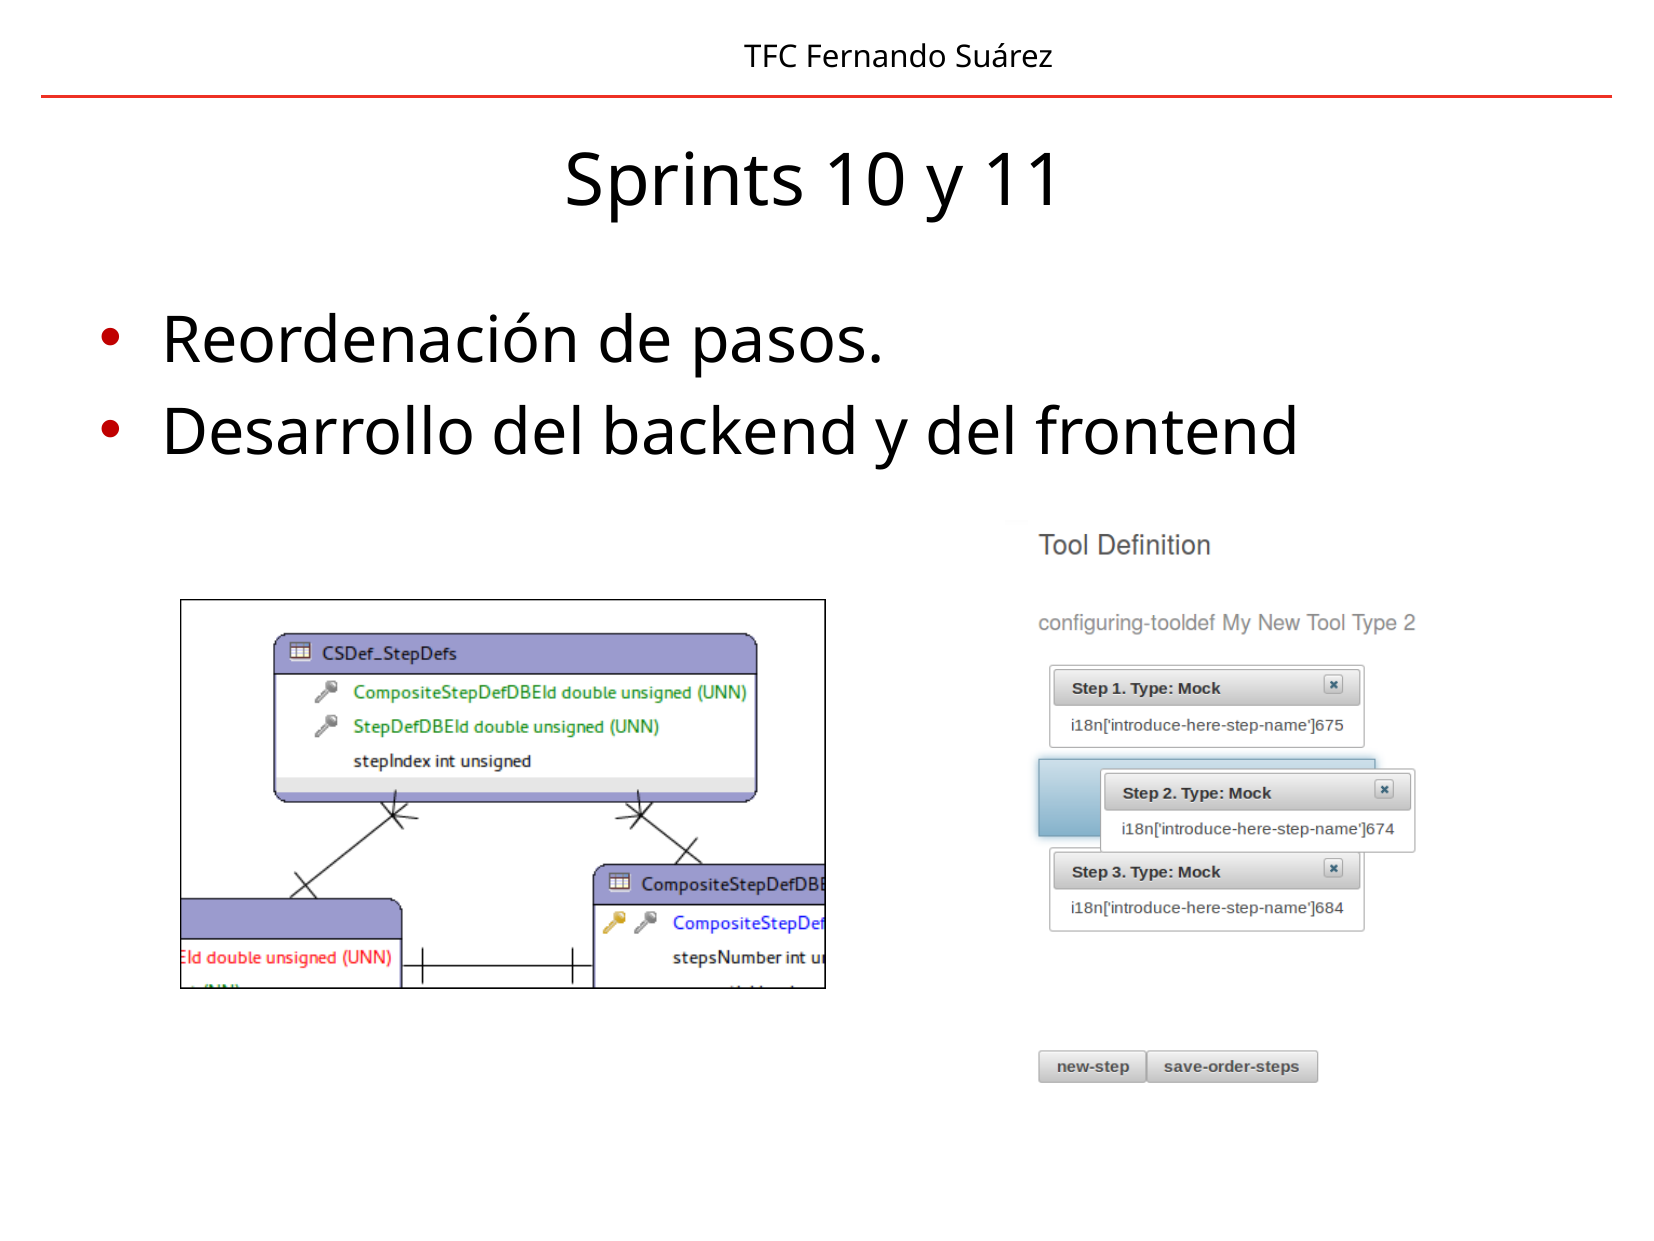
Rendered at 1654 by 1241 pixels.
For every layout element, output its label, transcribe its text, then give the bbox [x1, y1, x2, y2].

title Sprints 10 y 11 [71, 73, 1560, 280]
list Reordenación de pasos. Desarrollo del backend y del frontend [82, 289, 1571, 1063]
picture [1005, 1063, 1503, 1126]
